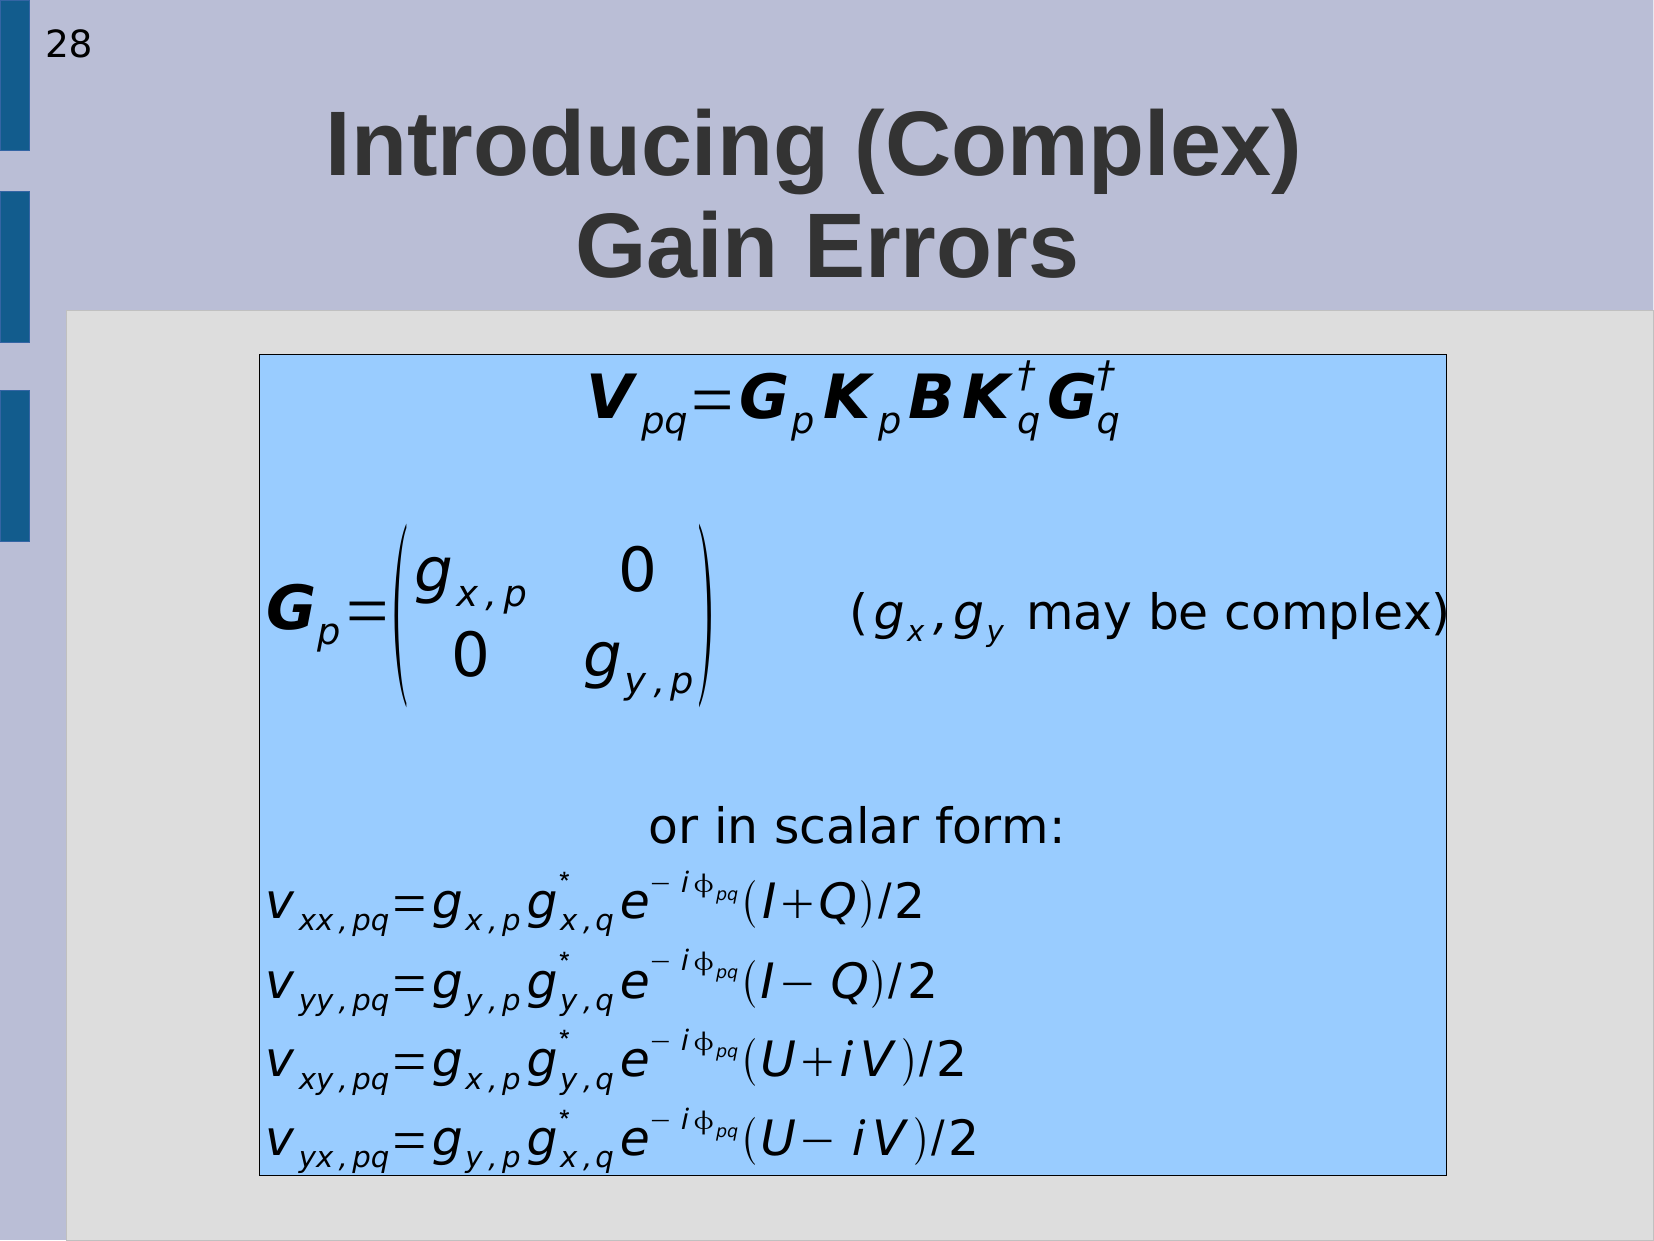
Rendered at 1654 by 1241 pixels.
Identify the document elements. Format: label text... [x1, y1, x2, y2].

chart [259, 354, 1447, 1176]
text_box <number> [32, 15, 267, 89]
title Introducing (Complex) Gain Errors [121, 91, 1534, 299]
